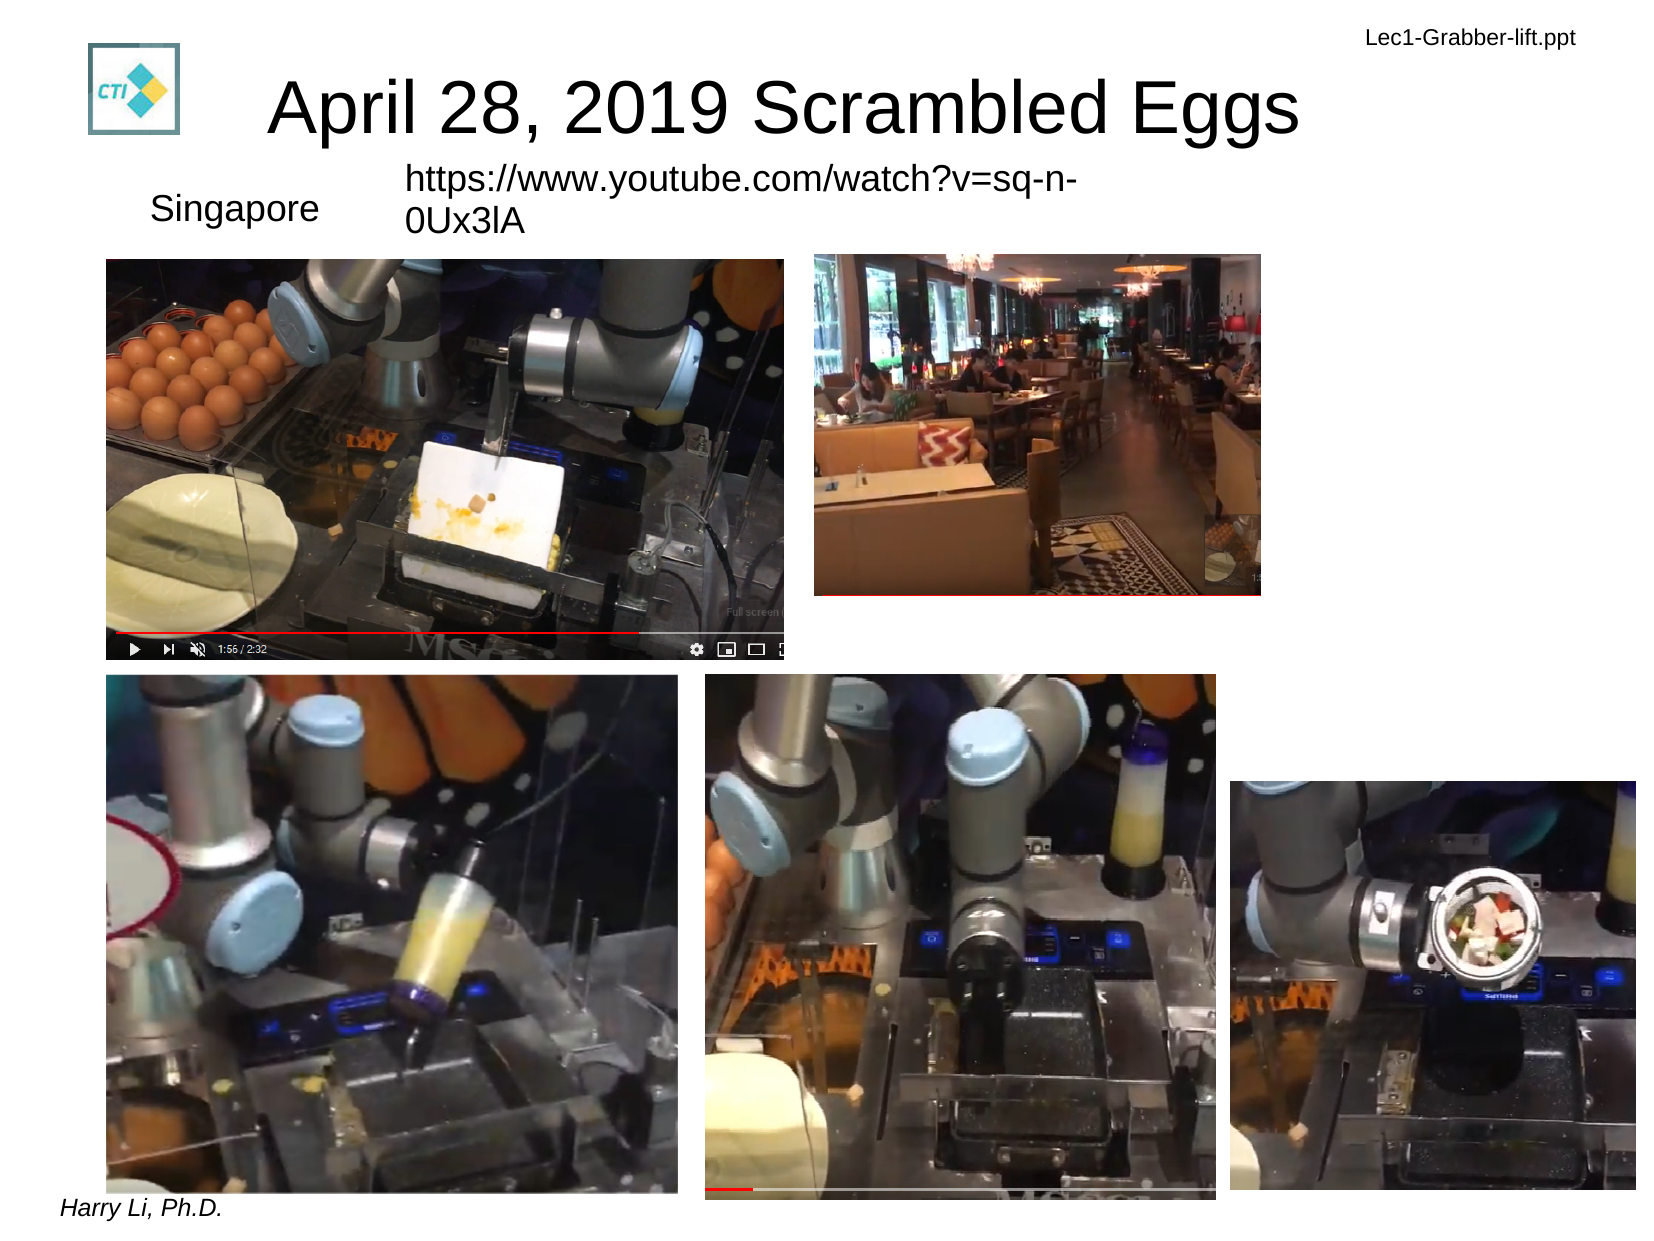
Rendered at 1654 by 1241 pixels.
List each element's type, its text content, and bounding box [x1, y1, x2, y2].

text_box Singapore [135, 180, 991, 240]
picture [1230, 779, 1636, 1190]
text_box Harry Li, Ph.D. [45, 1185, 451, 1229]
title April 28, 2019 Scrambled Eggs [82, 2, 1571, 210]
text_box Lec1-Grabber-lift.ppt [1291, 12, 1651, 64]
picture [105, 259, 784, 661]
picture [705, 674, 1216, 1201]
picture [88, 43, 180, 135]
text_box https://www.youtube.com/watch?v=sq-n-0Ux3lA [390, 150, 1212, 210]
picture [105, 675, 678, 1195]
picture [813, 254, 1261, 596]
